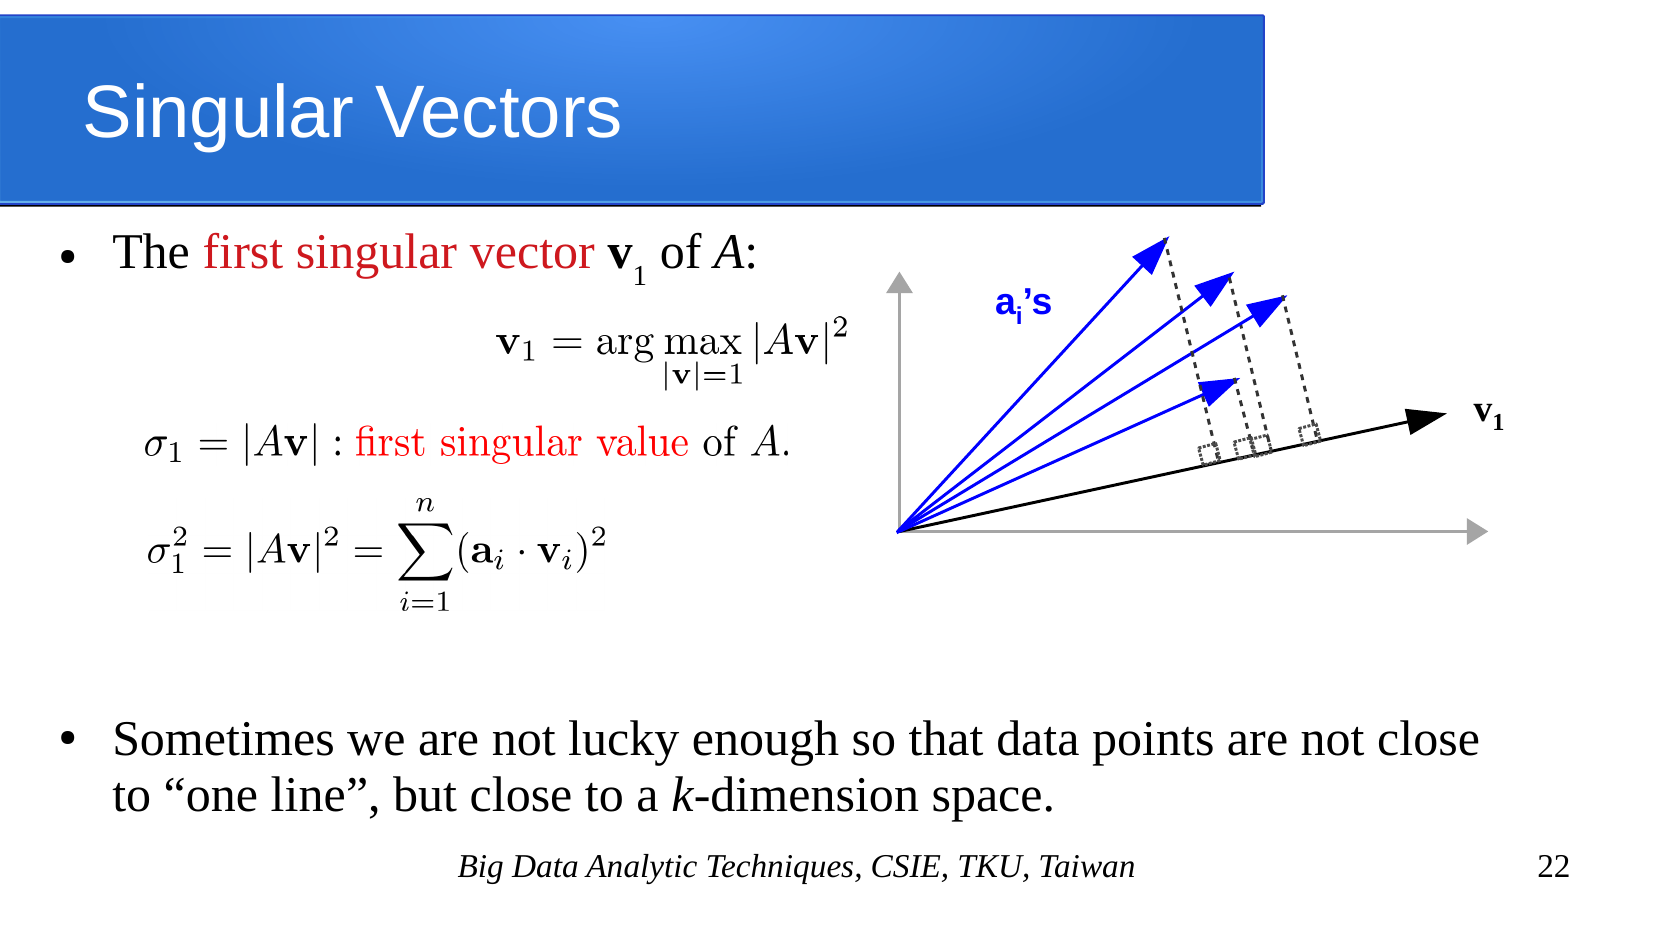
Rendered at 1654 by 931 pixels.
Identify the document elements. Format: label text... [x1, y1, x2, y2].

title Singular Vectors [82, 35, 1235, 189]
picture [496, 316, 847, 391]
picture [148, 498, 605, 611]
text_box v1 [1458, 380, 1536, 485]
picture [145, 423, 788, 466]
list The first singular vector v1 of A: Sometimes we are not lucky enough so that data points are not close to “one lineˮ, but close to a k-dimension space. [41, 224, 1530, 827]
text_box ai’s [980, 273, 1075, 337]
